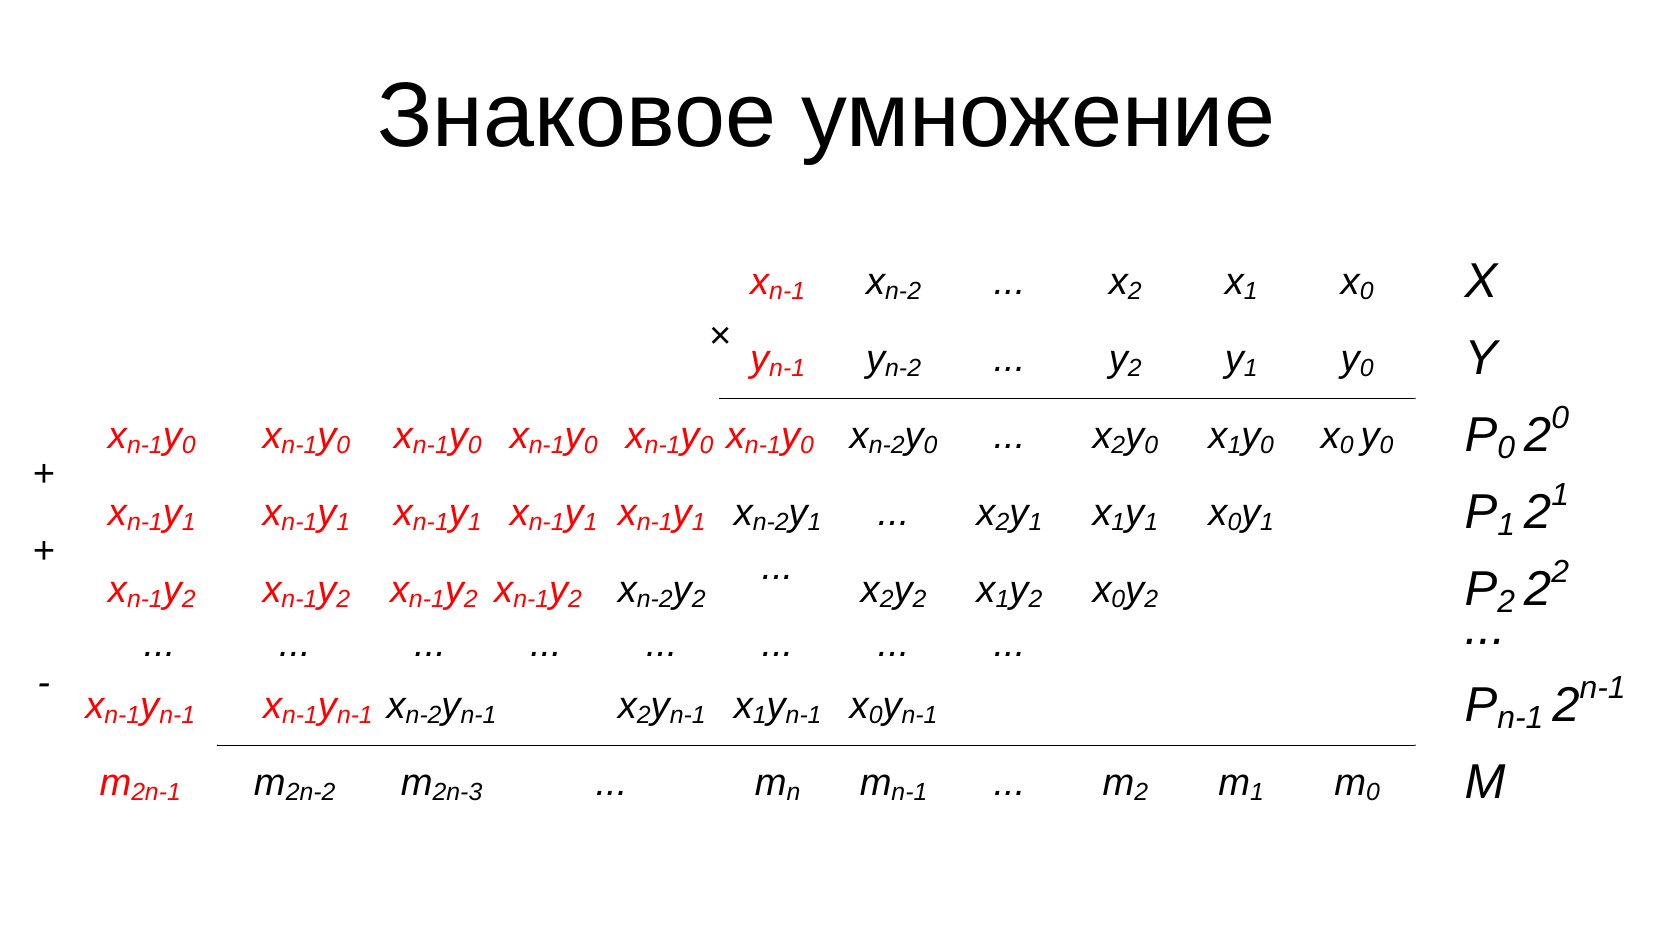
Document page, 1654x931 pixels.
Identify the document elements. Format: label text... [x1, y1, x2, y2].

picture [26, 240, 1632, 820]
title Знаковое умножение [82, 37, 1571, 193]
